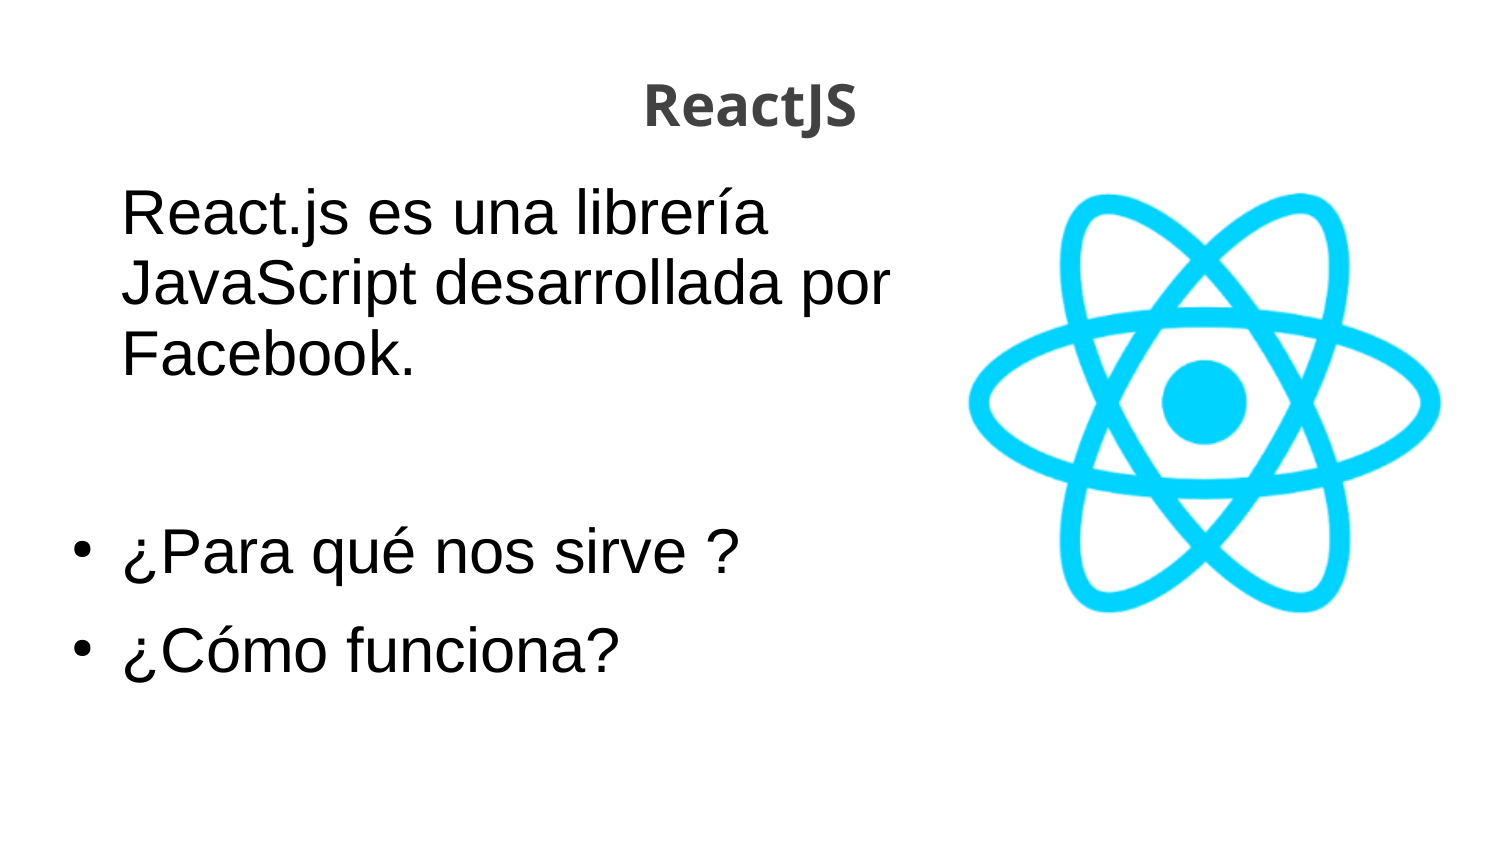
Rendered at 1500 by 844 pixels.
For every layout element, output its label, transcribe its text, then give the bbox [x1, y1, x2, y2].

title ReactJS [75, 33, 1425, 175]
list React.js es una librería JavaScript desarrollada por Facebook. ¿Para qué nos sirve ? ¿Cómo funciona? [54, 176, 916, 687]
picture [902, 134, 1486, 676]
